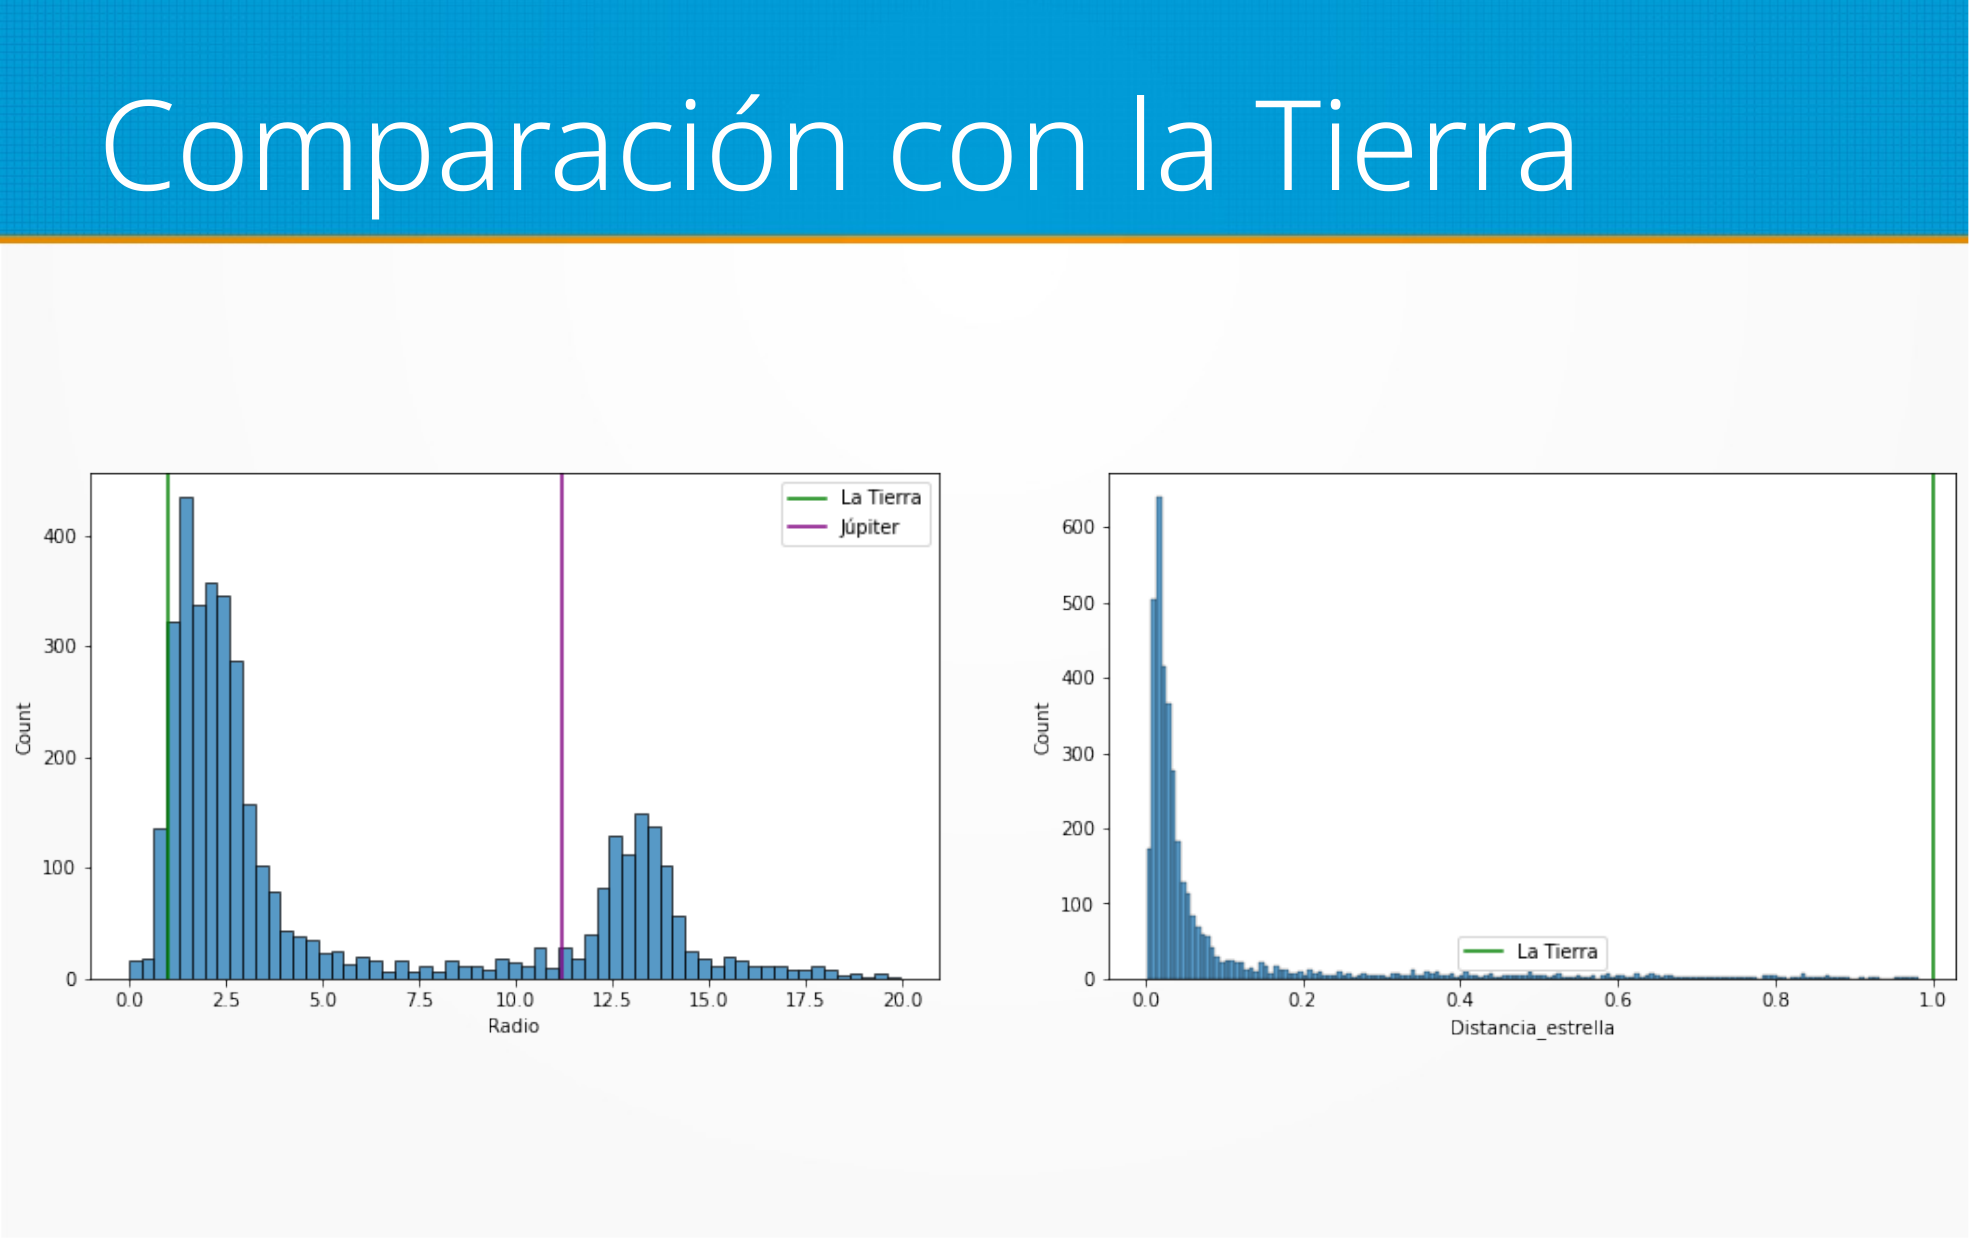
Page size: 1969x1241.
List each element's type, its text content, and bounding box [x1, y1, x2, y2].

picture [0, 233, 1969, 1241]
title Comparación con la Tierra [98, 19, 1870, 227]
